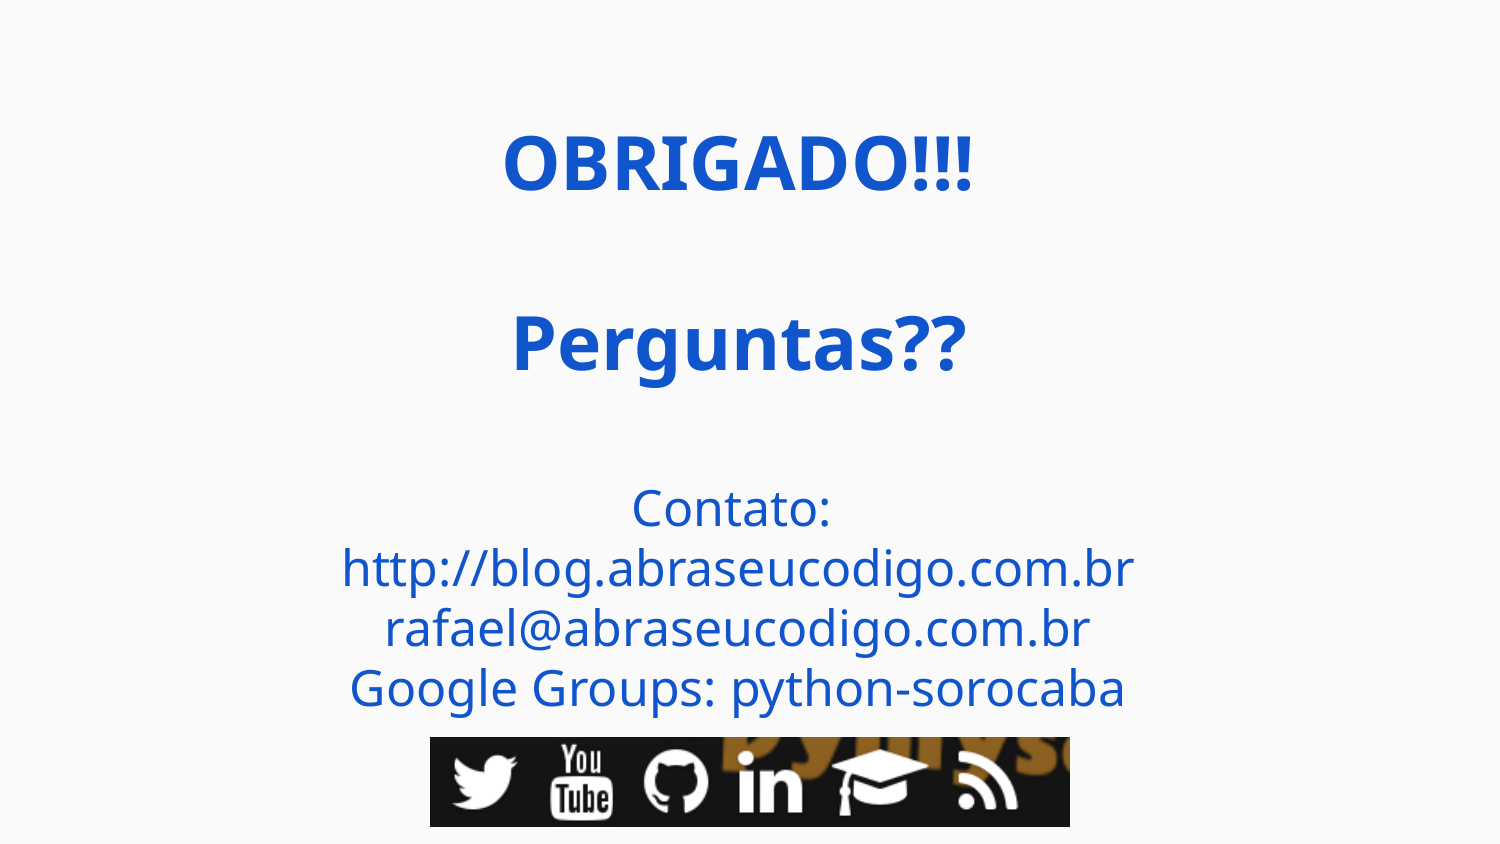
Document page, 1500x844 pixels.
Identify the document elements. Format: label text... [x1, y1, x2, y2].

title OBRIGADO!!! Perguntas?? Contato: http://blog.abraseucodigo.com.br rafael@abraseucodigo.com.br Google Groups: python-sorocaba [64, 10, 1413, 844]
picture [430, 737, 1070, 827]
